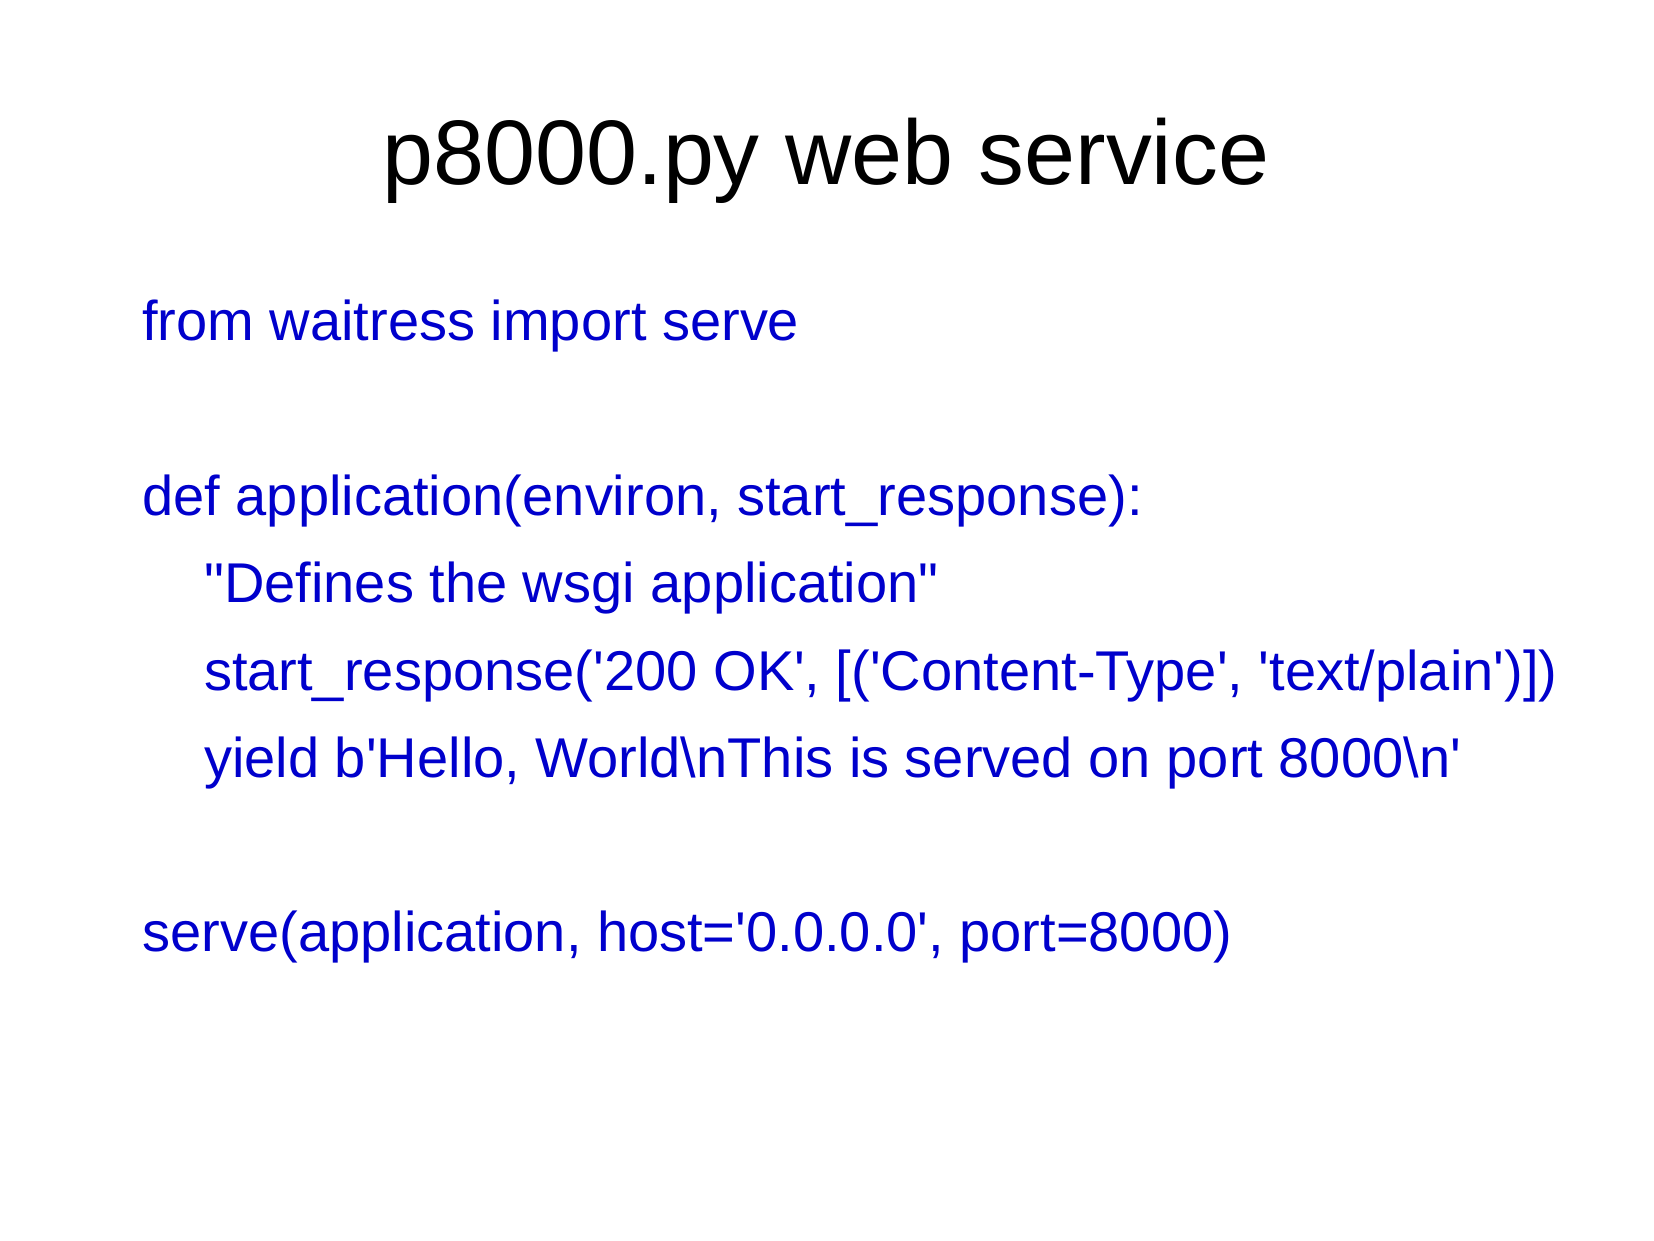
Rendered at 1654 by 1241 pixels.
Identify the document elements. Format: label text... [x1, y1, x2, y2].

list from waitress import serve def application(environ, start_response): "Defines the wsgi application" start_response('200 OK', [('Content-Type', 'text/plain')]) yield b'Hello, World\nThis is served on port 8000\n' serve(application, host='0.0.0.0', port=8000) [82, 290, 1571, 1010]
title p8000.py web service [82, 49, 1571, 257]
